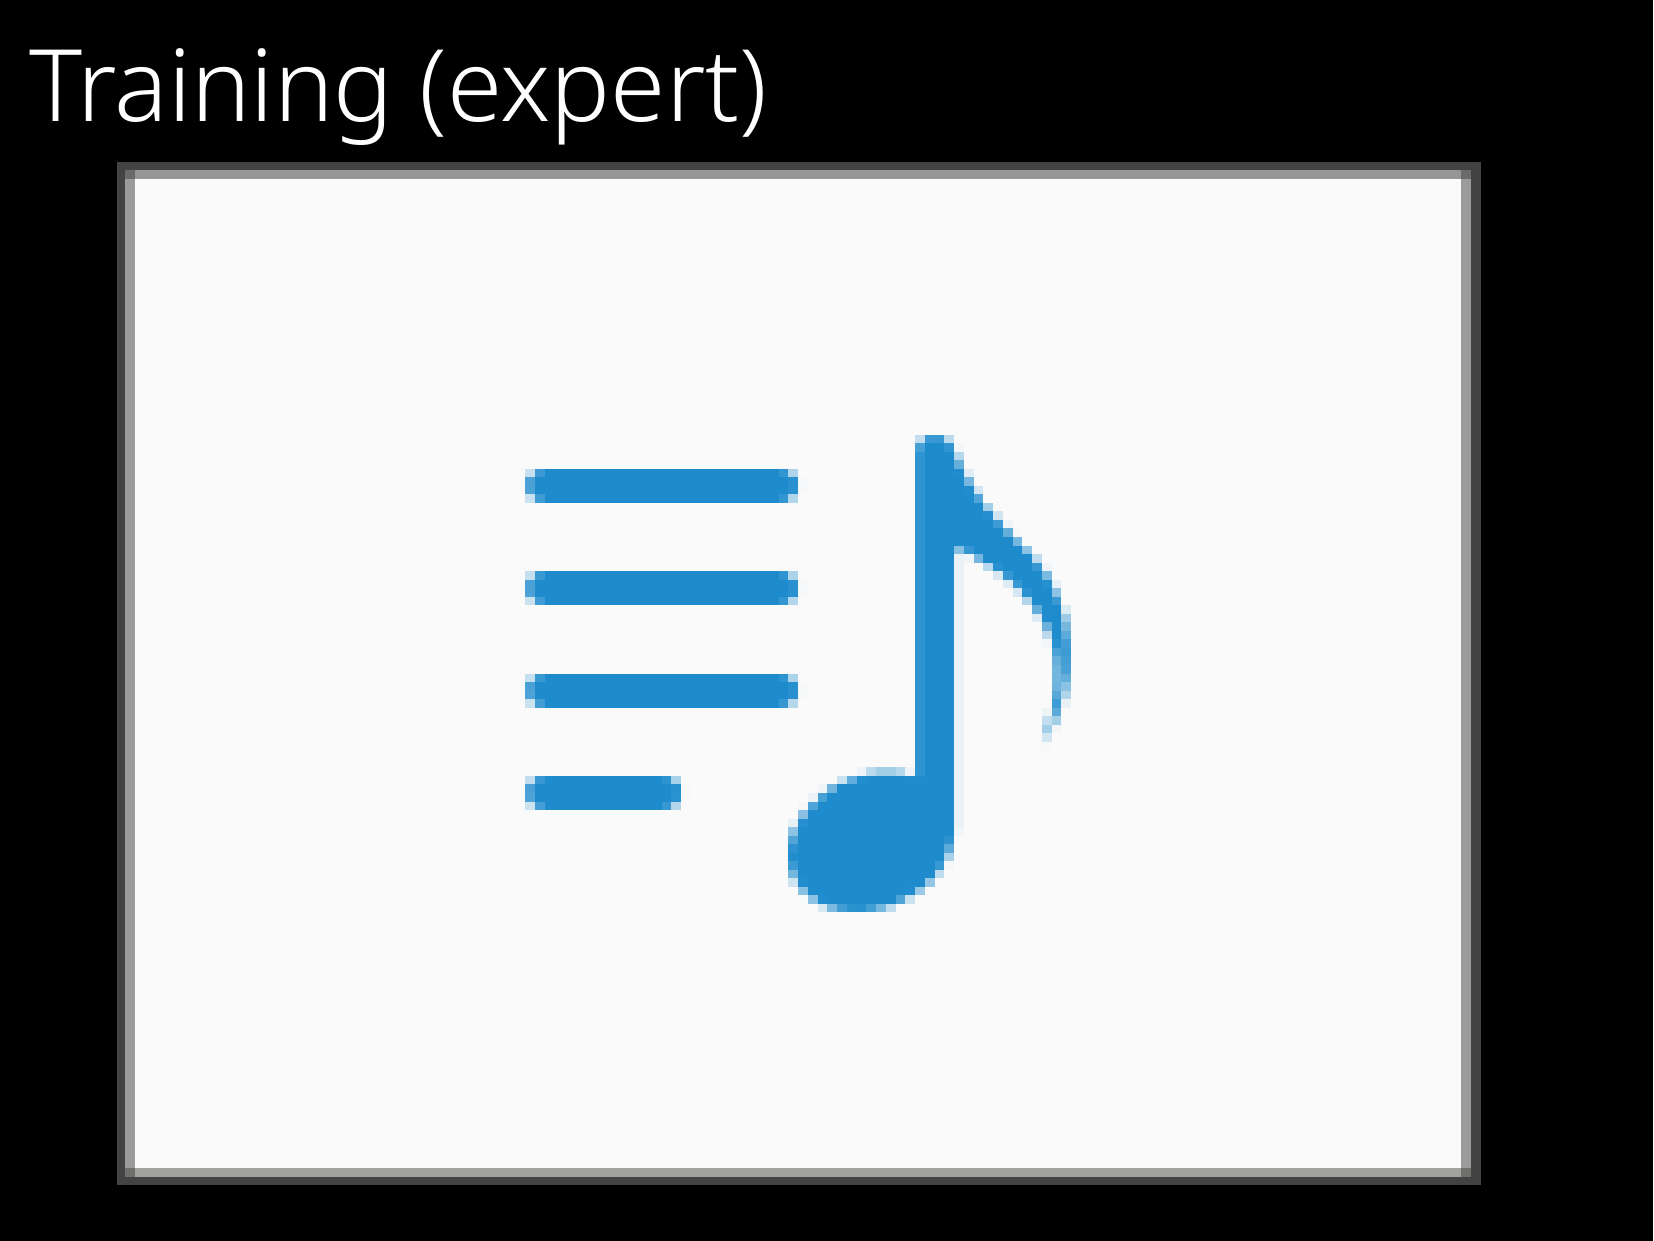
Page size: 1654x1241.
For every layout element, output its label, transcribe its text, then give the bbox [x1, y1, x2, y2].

text_box [116, 161, 1482, 1187]
title Training (expert) [29, 8, 1631, 157]
